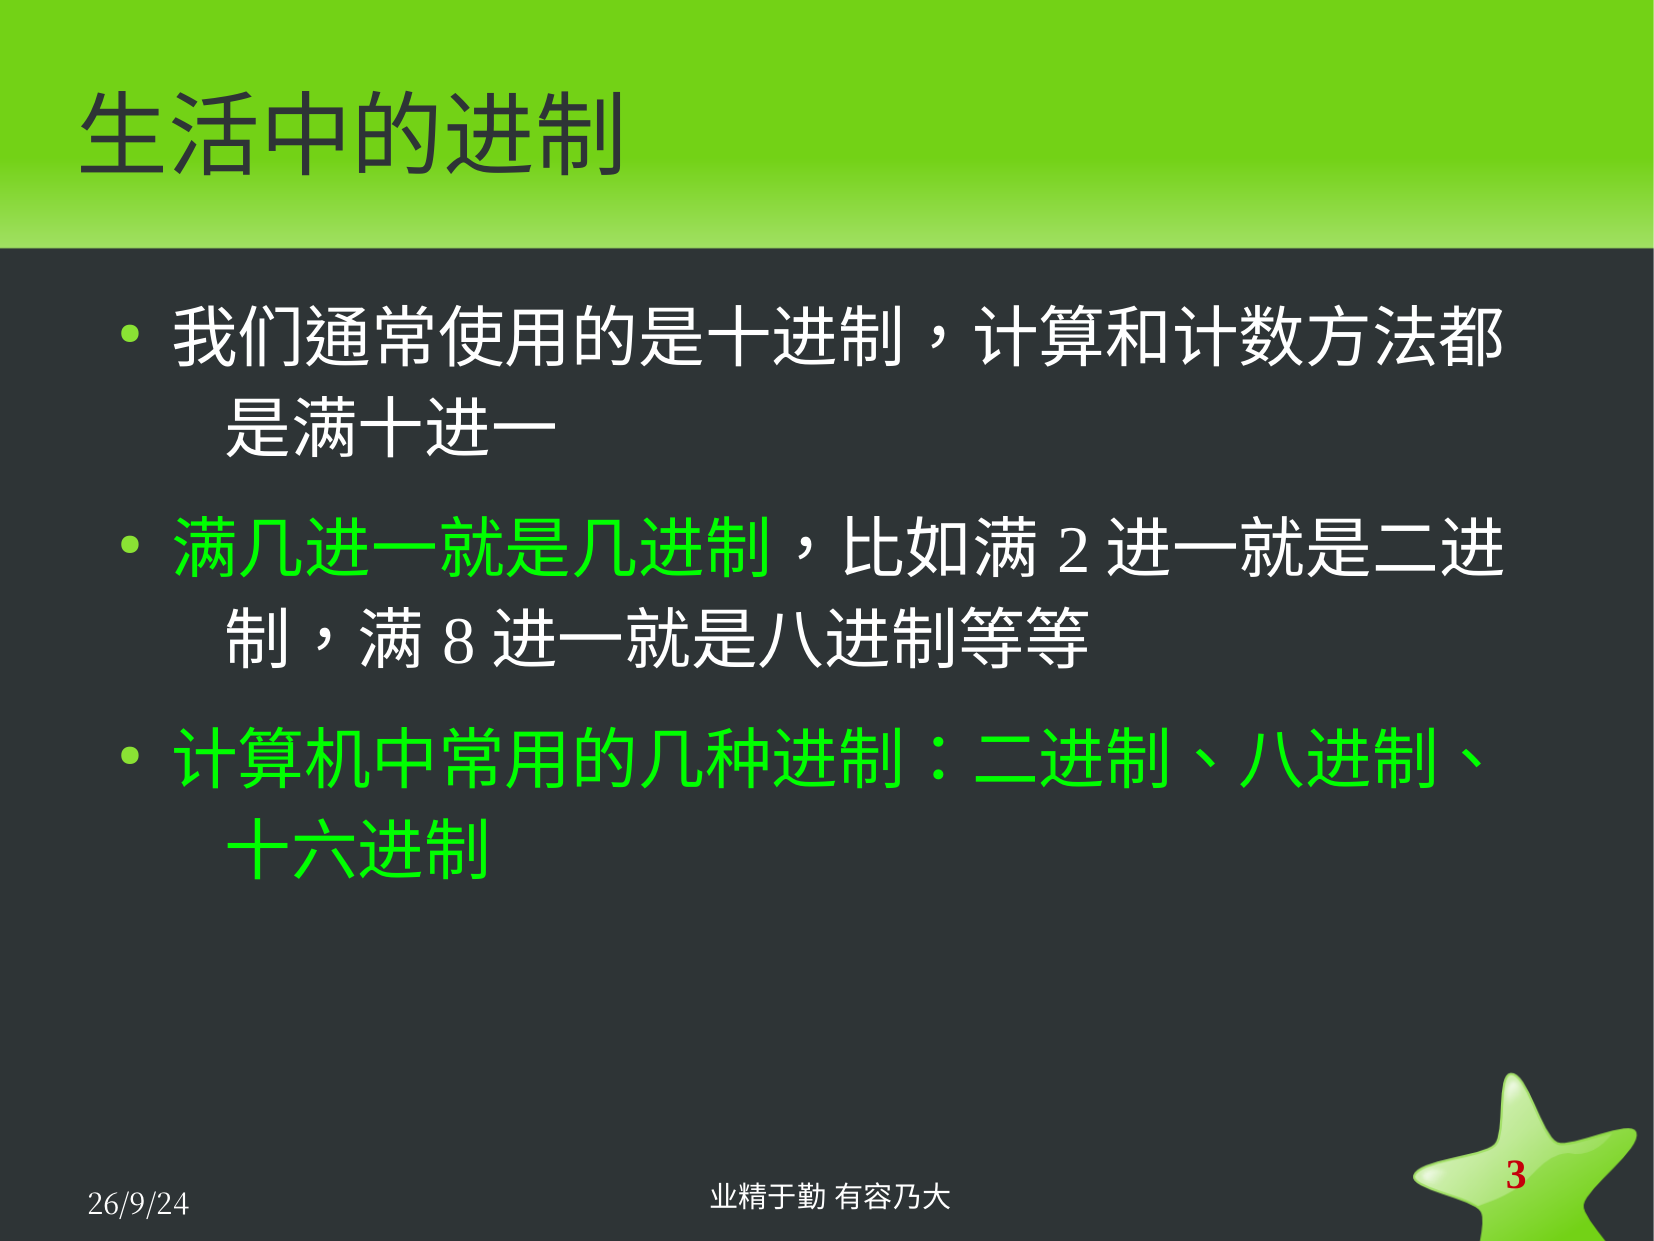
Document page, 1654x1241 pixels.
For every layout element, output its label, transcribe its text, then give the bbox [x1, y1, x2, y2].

list 我们通常使用的是十进制，计算和计数方法都是满十进一 满几进一就是几进制，比如满2进一就是二进制，满8进一就是八进制等等 计算机中常用的几种进制：二进制、八进制、十六进制 [82, 290, 1571, 1109]
picture [0, 0, 1654, 1241]
title 生活中的进制 [76, 29, 1565, 237]
